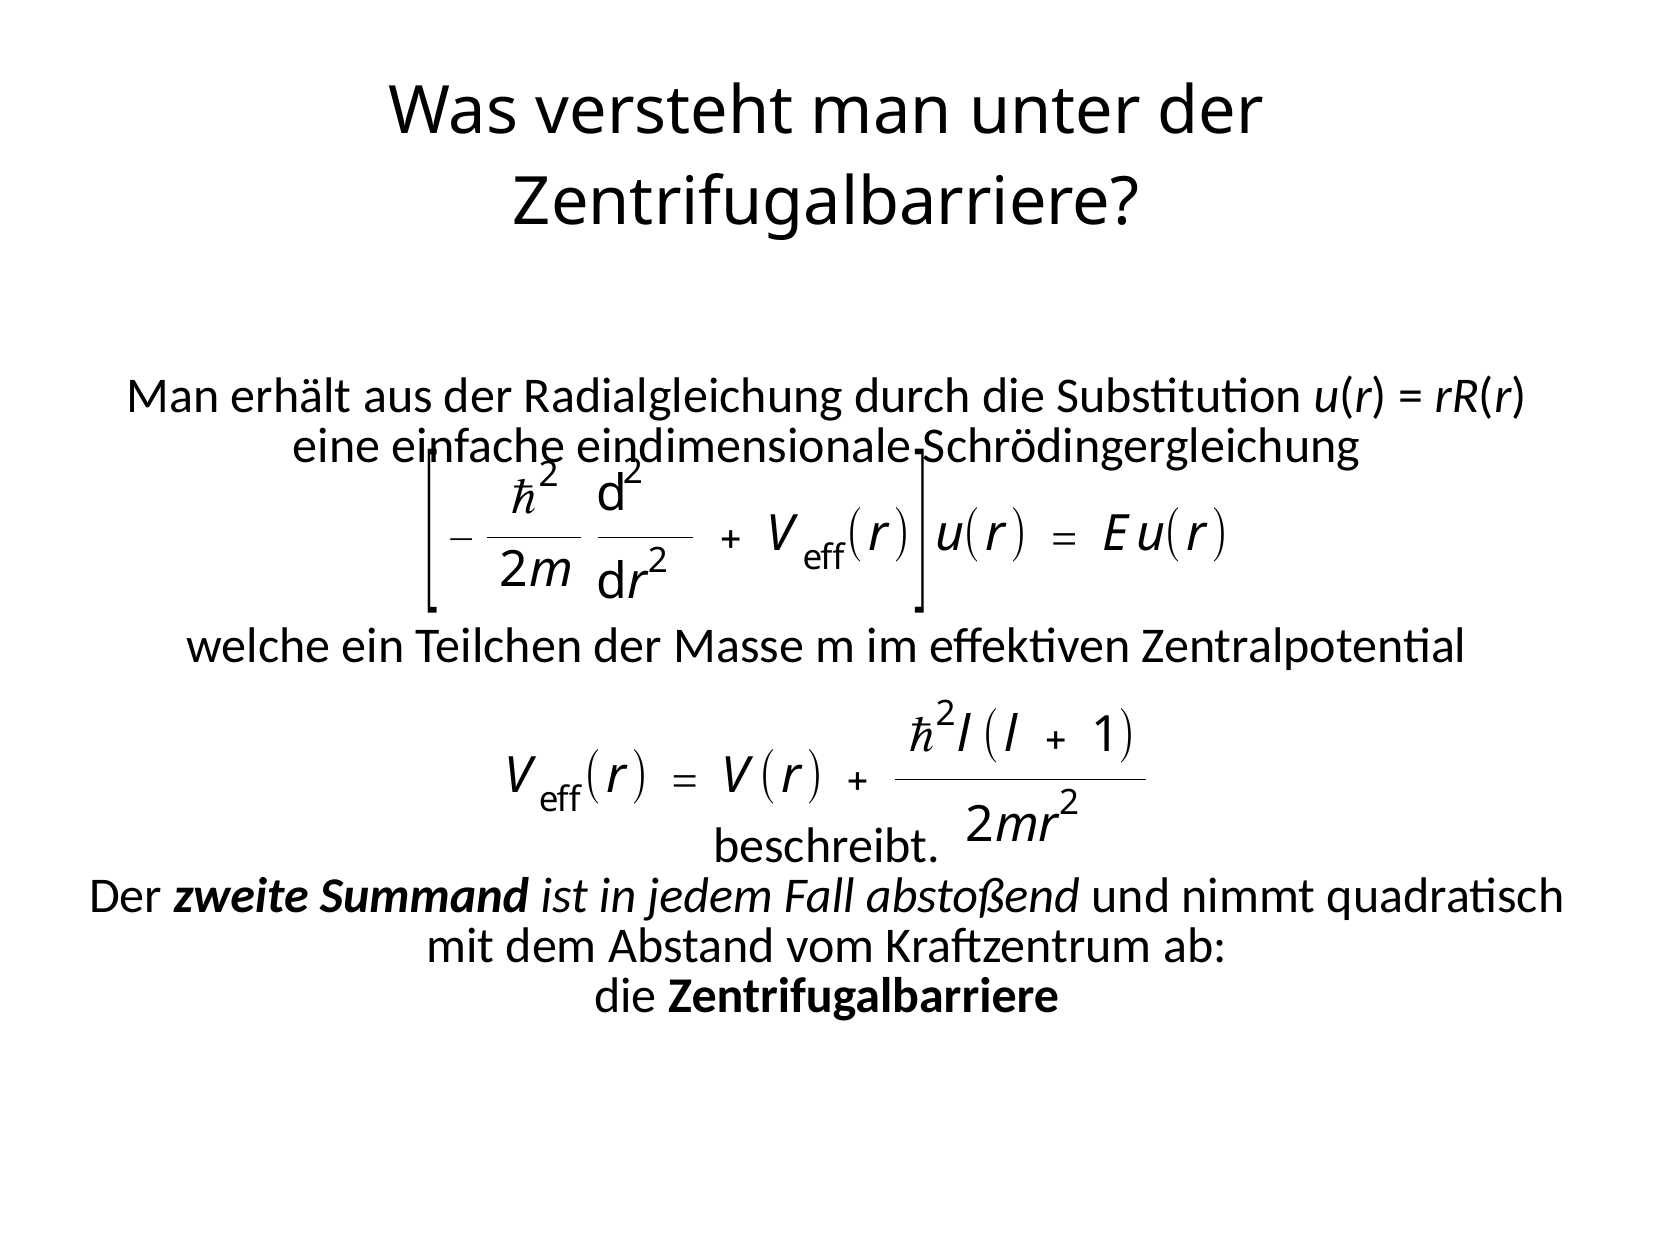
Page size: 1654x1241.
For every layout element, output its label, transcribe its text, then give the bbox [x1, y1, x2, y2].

subtitle Man erhält aus der Radialgleichung durch die Substitution u(r) = rR(r) eine einfache eindimensionale Schrödingergleichung welche ein Teilchen der Masse m im effektiven Zentralpotential beschreibt. Der zweite Summand ist in jedem Fall abstoßend und nimmt quadratisch mit dem Abstand vom Kraftzentrum ab: die Zentrifugalbarriere [82, 192, 1571, 1108]
title Was versteht man unter der Zentrifugalbarriere? [82, 49, 1571, 192]
chart [418, 447, 1236, 616]
chart [498, 692, 1156, 855]
